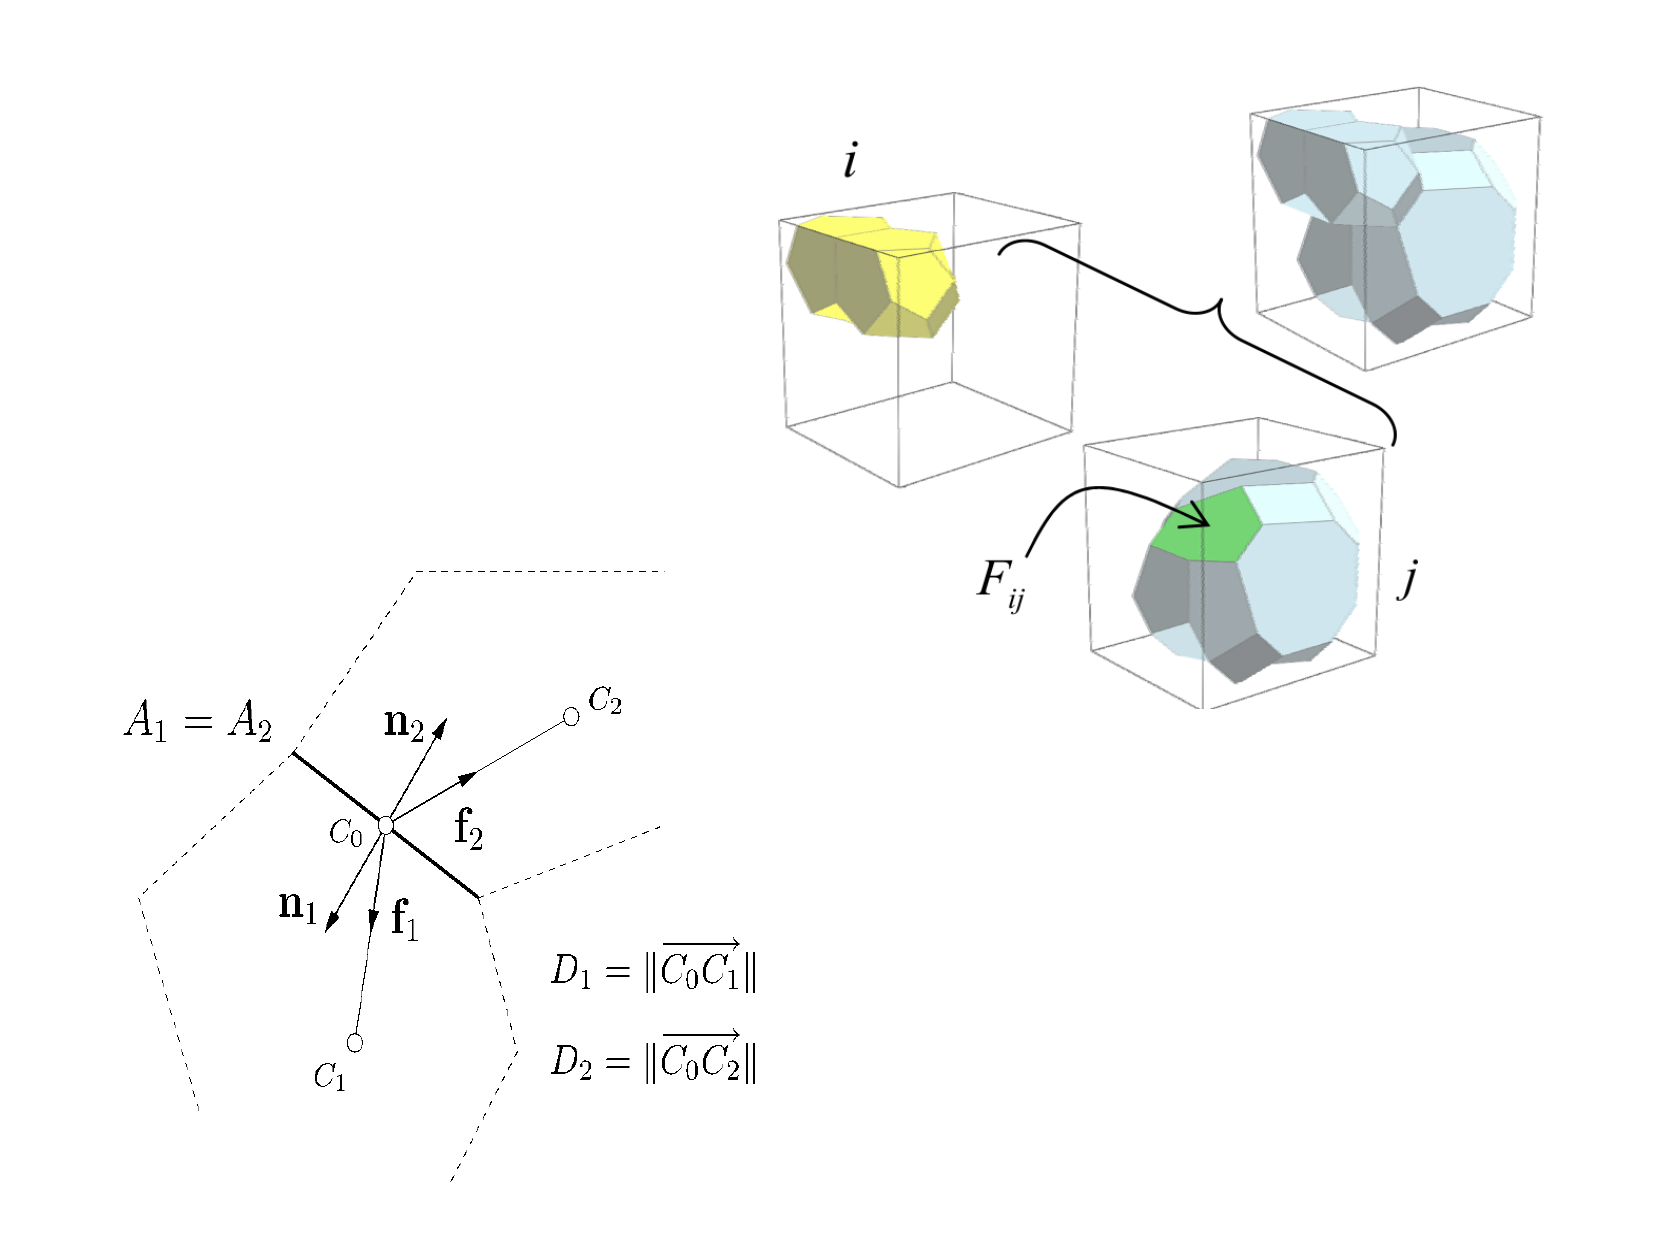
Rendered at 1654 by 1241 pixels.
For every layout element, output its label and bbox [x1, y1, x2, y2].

picture [59, 58, 1595, 1205]
